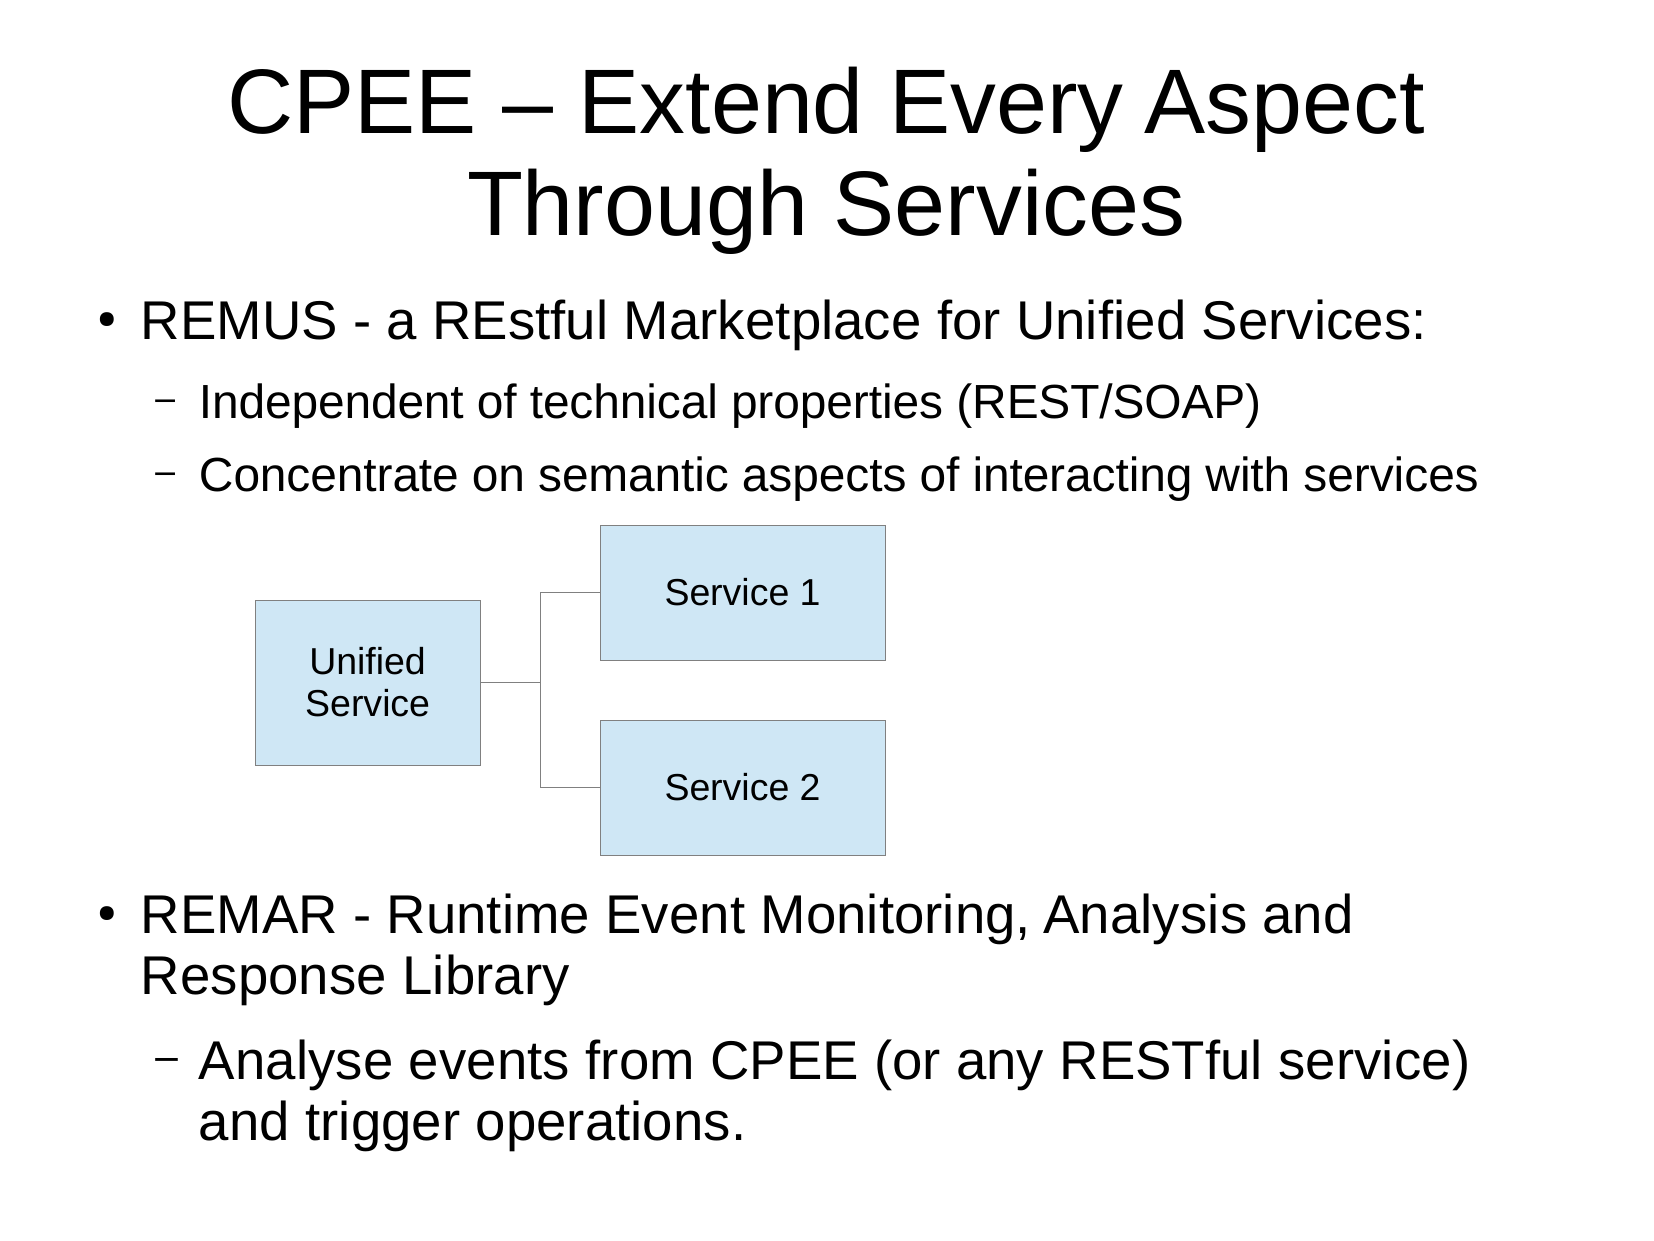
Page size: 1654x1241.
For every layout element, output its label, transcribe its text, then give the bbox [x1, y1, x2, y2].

text_box Unified Service [255, 600, 481, 766]
list REMUS - a REstful Marketplace for Unified Services: Independent of technical properties (REST/SOAP) Concentrate on semantic aspects of interacting with services REMAR - Runtime Event Monitoring, Analysis and Response Library Analyse events from CPEE (or any RESTful service) and trigger operations. [82, 290, 1538, 1156]
text_box Service 1 [600, 525, 886, 661]
text_box Service 2 [600, 720, 886, 856]
title CPEE – Extend Every Aspect Through Services [82, 49, 1571, 257]
